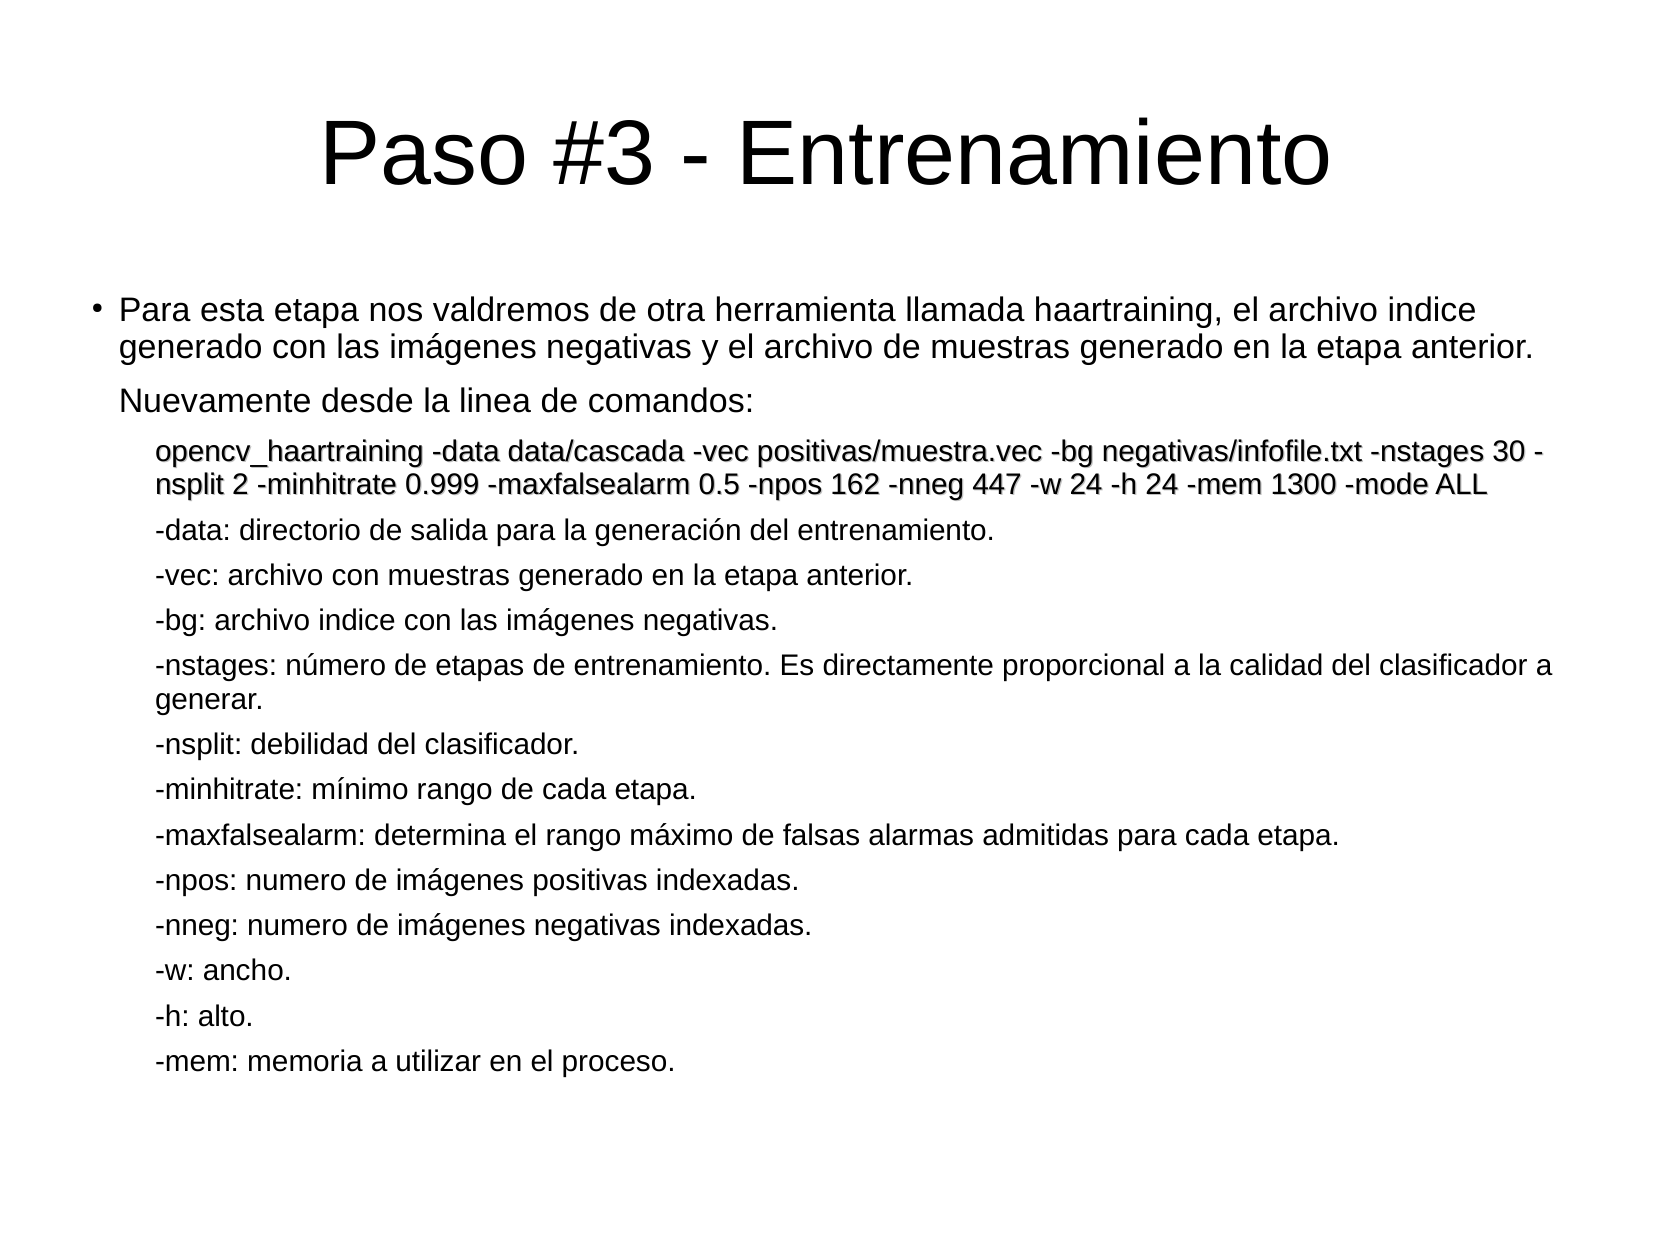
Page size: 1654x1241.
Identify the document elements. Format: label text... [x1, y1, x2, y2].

title Paso #3 - Entrenamiento [82, 49, 1571, 257]
list Para esta etapa nos valdremos de otra herramienta llamada haartraining, el archivo indice generado con las imágenes negativas y el archivo de muestras generado en la etapa anterior. Nuevamente desde la linea de comandos: opencv_haartraining -data data/cascada -vec positivas/muestra.vec -bg negativas/infofile.txt -nstages 30 -nsplit 2 -minhitrate 0.999 -maxfalsealarm 0.5 -npos 162 -nneg 447 -w 24 -h 24 -mem 1300 -mode ALL -data: directorio de salida para la generación del entrenamiento. -vec: archivo con muestras generado en la etapa anterior. -bg: archivo indice con las imágenes negativas. -nstages: número de etapas de entrenamiento. Es directamente proporcional a la calidad del clasificador a generar. -nsplit: debilidad del clasificador. -minhitrate: mínimo rango de cada etapa. -maxfalsealarm: determina el rango máximo de falsas alarmas admitidas para cada etapa. -npos: numero de imágenes positivas indexadas. -nneg: numero de imágenes negativas indexadas. -w: ancho. -h: alto. -mem: memoria a utilizar en el proceso. [82, 290, 1571, 1109]
